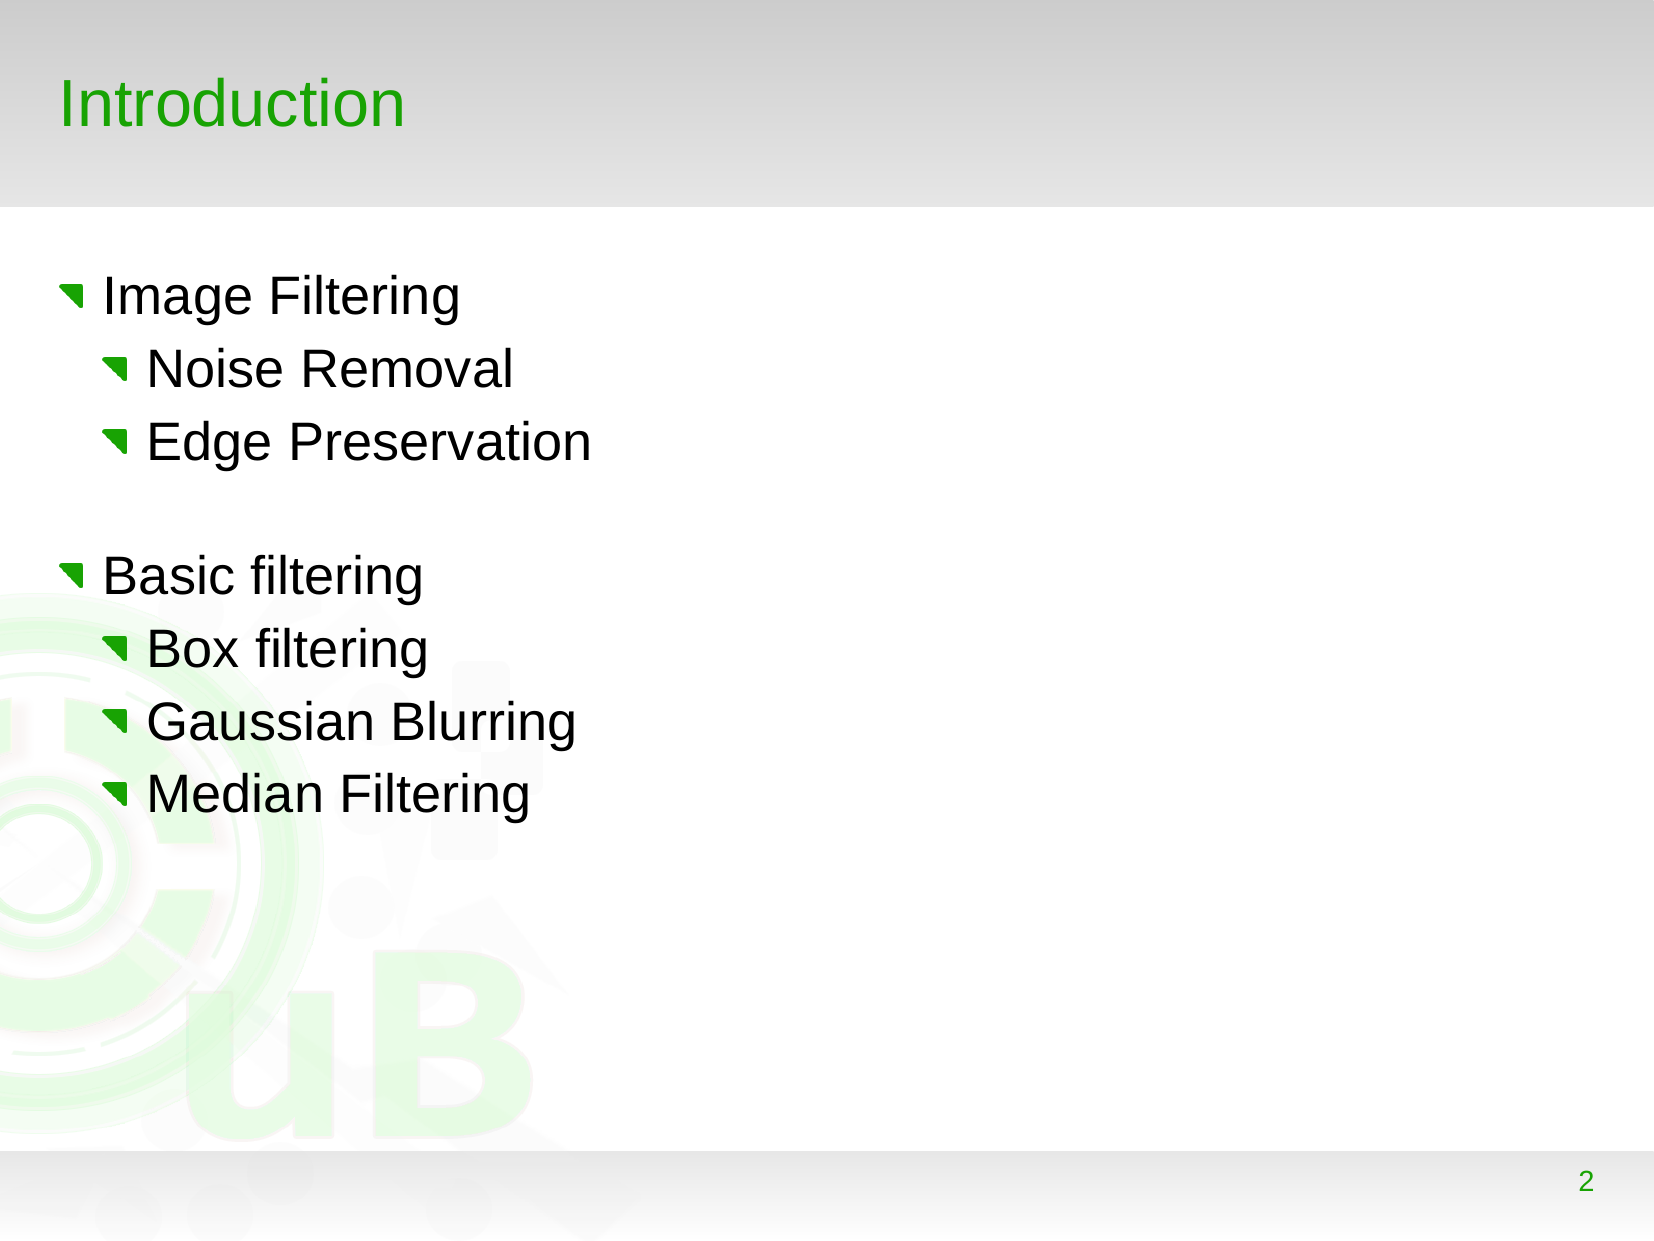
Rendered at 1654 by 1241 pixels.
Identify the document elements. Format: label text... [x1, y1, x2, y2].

list Image Filtering Noise Removal Edge Preservation Basic filtering Box filtering Gaussian Blurring Median Filtering [59, 265, 1595, 1114]
title Introduction [59, 29, 1595, 178]
